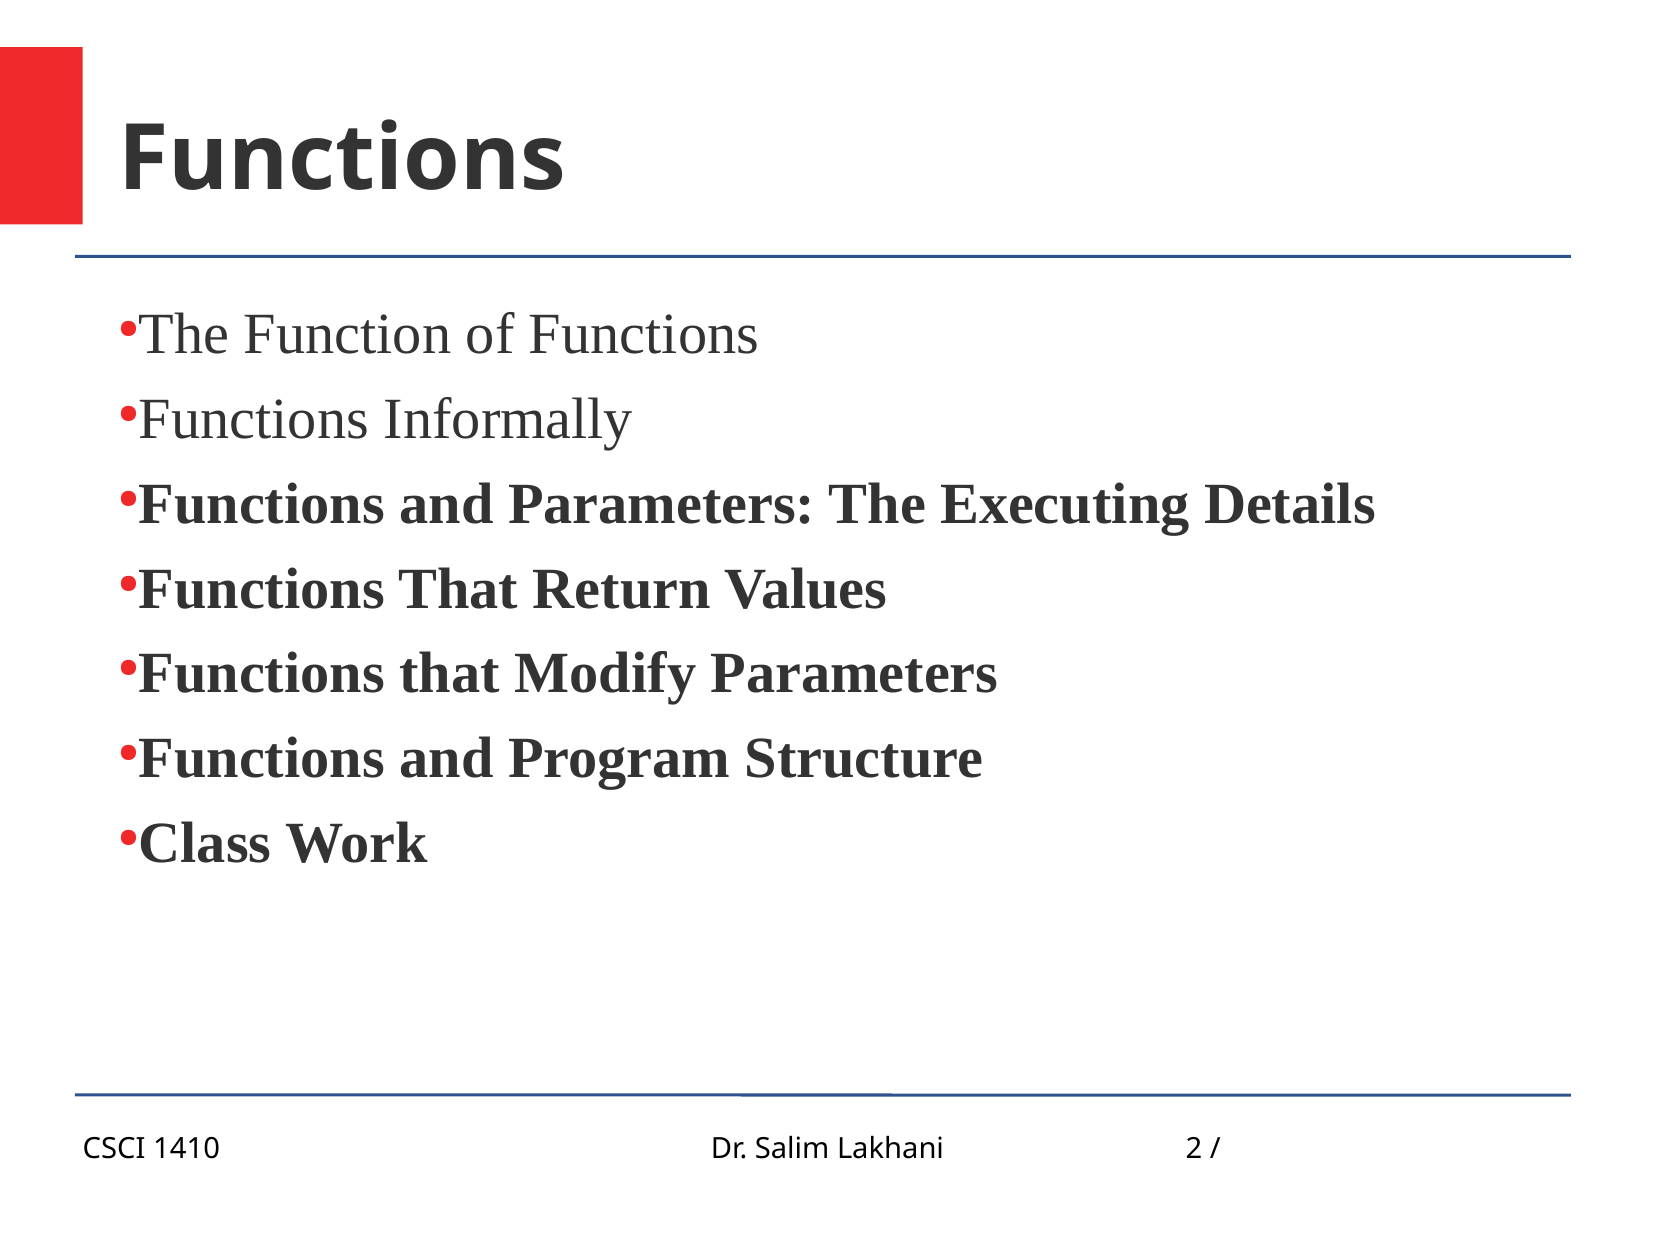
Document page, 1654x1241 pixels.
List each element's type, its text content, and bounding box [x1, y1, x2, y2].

list The Function of Functions Functions Informally Functions and Parameters: The Executing Details Functions That Return Values Functions that Modify Parameters Functions and Program Structure Class Work [118, 295, 1536, 1080]
text_box CSCI 1410 [82, 1129, 468, 1216]
text_box Dr. Salim Lakhani [565, 1129, 1090, 1216]
title Functions [118, 49, 1571, 257]
text_box / [1185, 1129, 1571, 1216]
